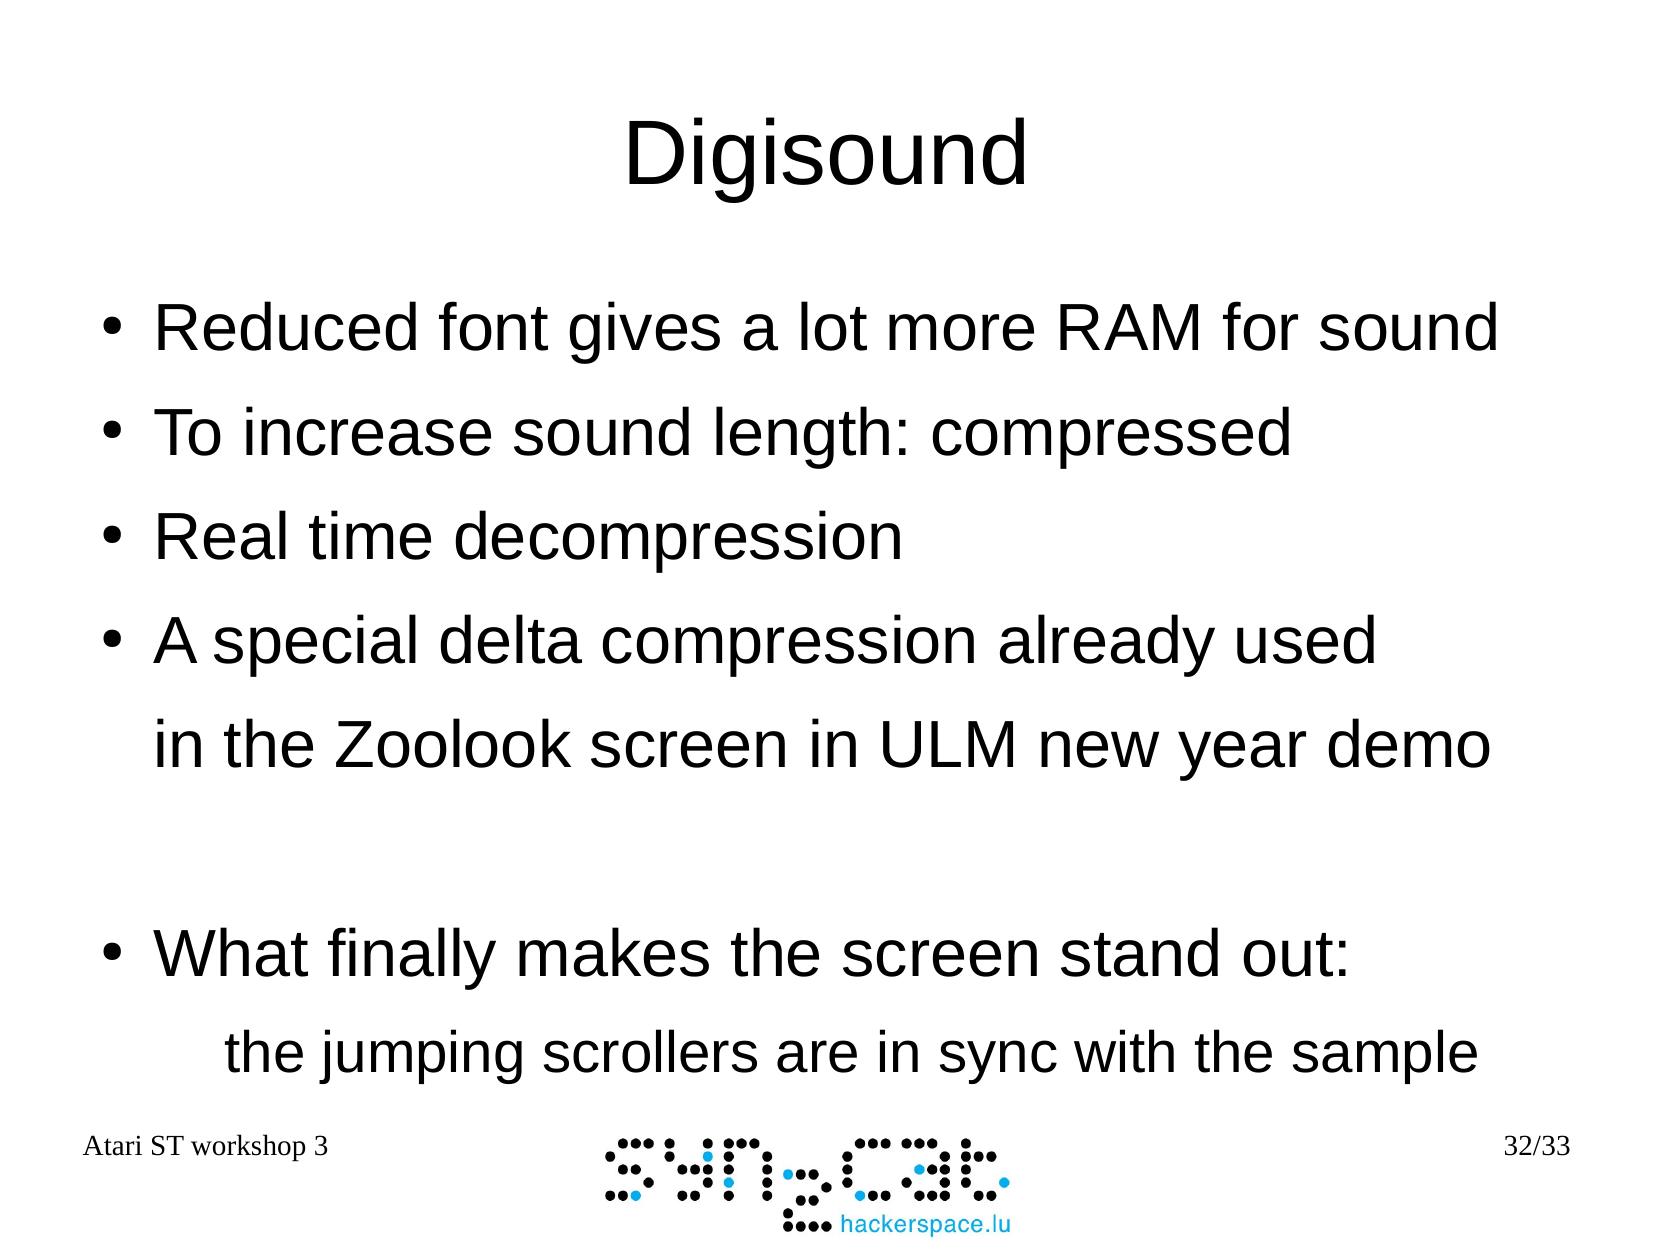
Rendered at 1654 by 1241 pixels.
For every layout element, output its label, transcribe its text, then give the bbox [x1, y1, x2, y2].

title Digisound [82, 49, 1571, 257]
list Reduced font gives a lot more RAM for sound To increase sound length: compressed Real time decompression A special delta compression already used in the Zoolook screen in ULM new year demo What finally makes the screen stand out: the jumping scrollers are in sync with the sample [82, 290, 1571, 1109]
picture [600, 1124, 1025, 1241]
